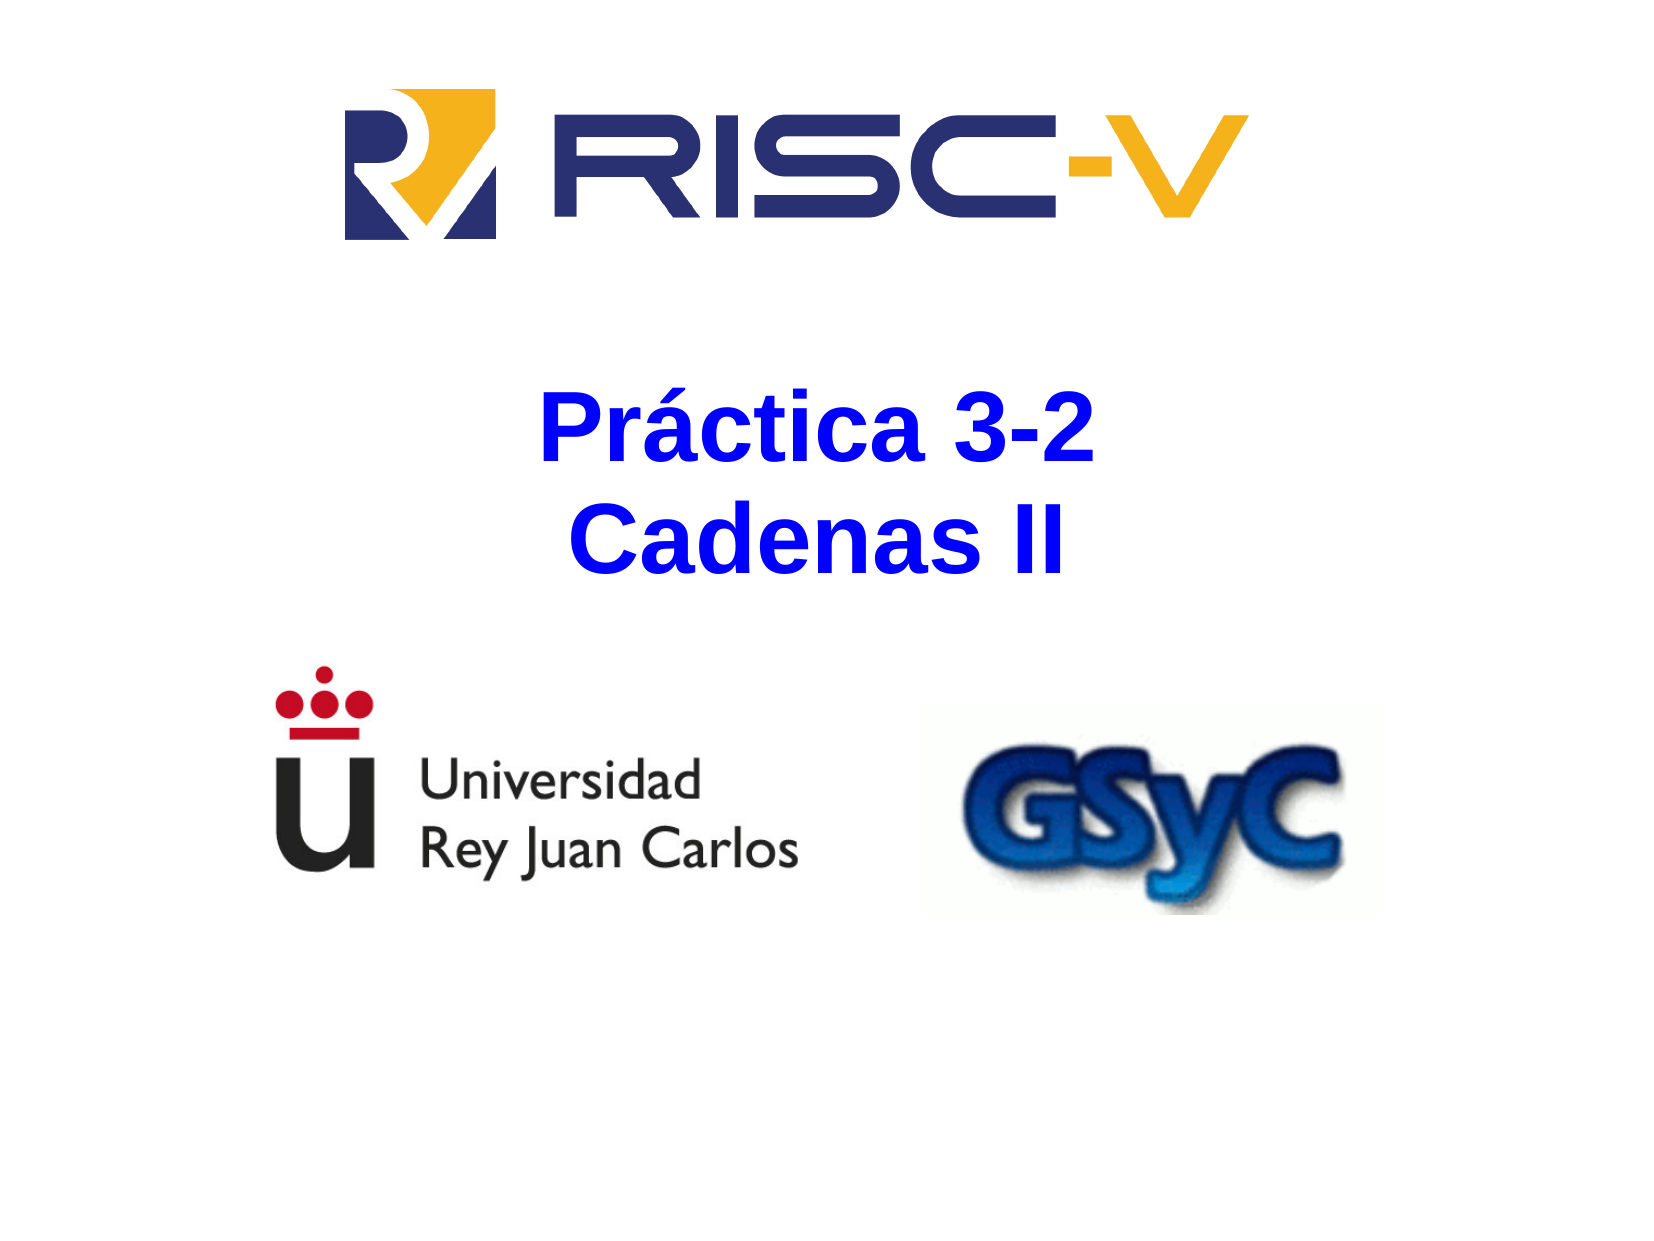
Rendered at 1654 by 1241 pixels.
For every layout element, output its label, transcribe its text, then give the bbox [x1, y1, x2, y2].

picture [923, 704, 1381, 916]
picture [345, 89, 1249, 241]
picture [241, 651, 826, 901]
title Práctica 3-2 Cadenas II [180, 315, 1456, 651]
